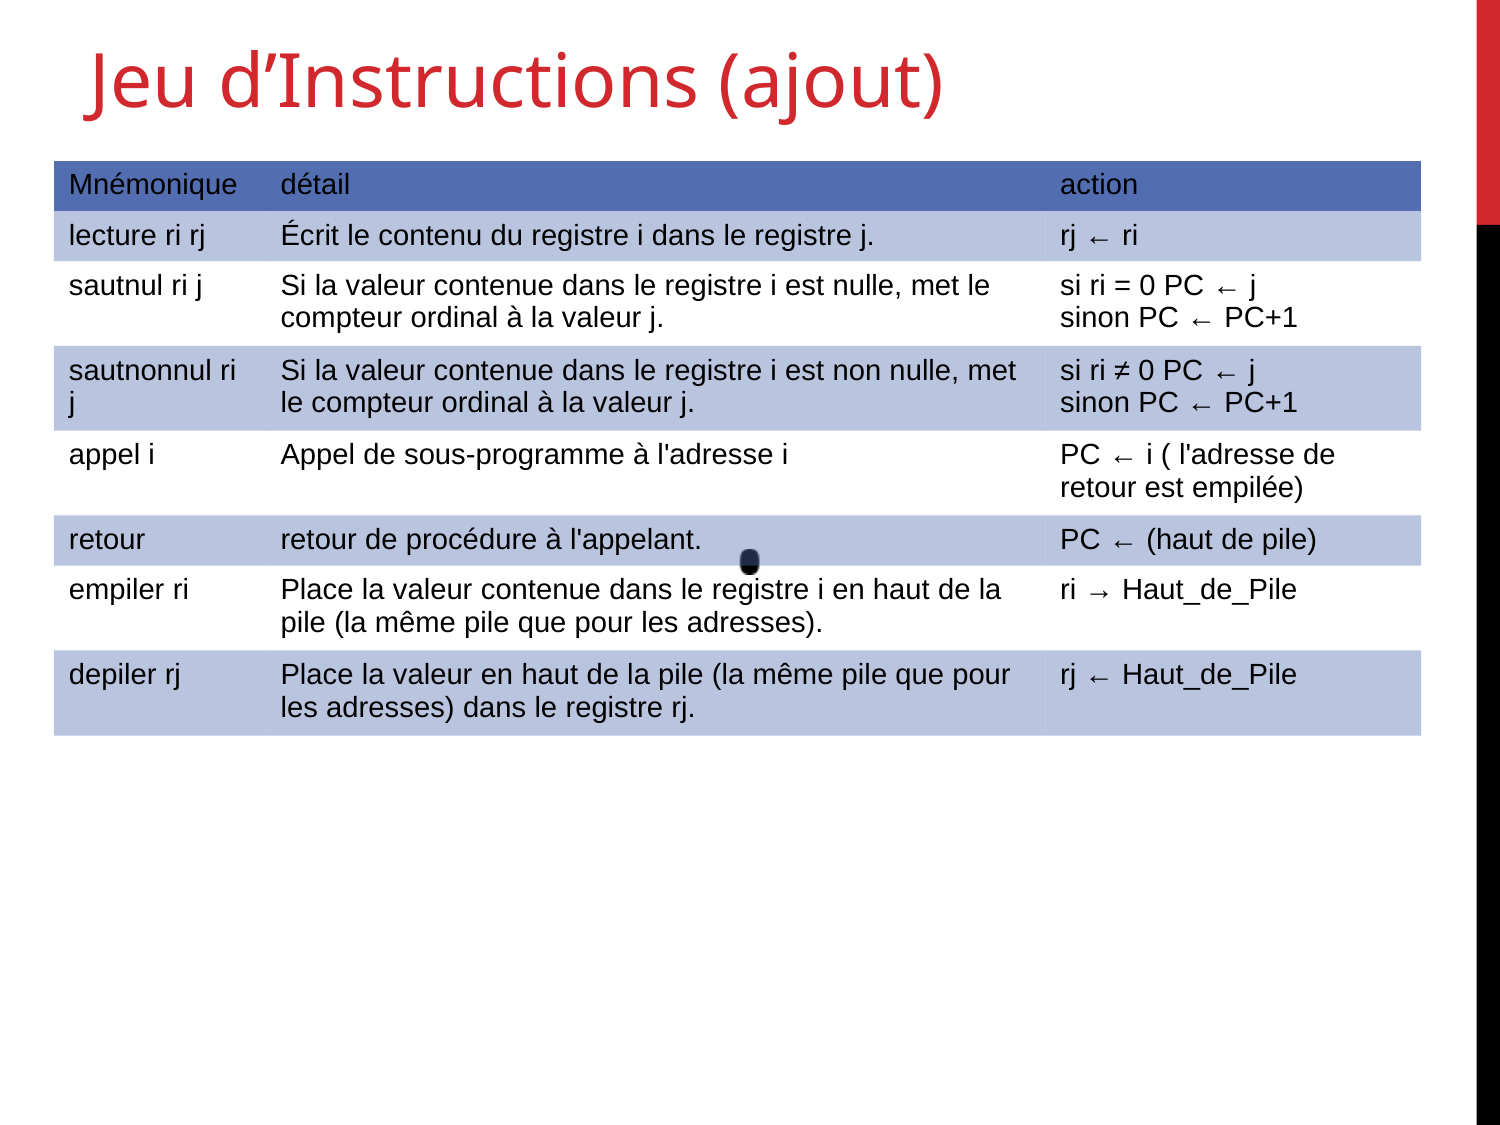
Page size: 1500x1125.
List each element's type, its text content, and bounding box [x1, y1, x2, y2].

table_cell retour [54, 515, 266, 566]
table_cell lecture ri rj [54, 211, 266, 261]
table_cell Si la valeur contenue dans le registre i est nulle, met le compteur ordinal à la valeur j. [266, 261, 1045, 346]
table_cell Si la valeur contenue dans le registre i est non nulle, met le compteur ordinal à la valeur j. [266, 346, 1045, 431]
table_header action [1045, 161, 1421, 211]
table_cell rj ← Haut_de_Pile [1045, 650, 1421, 736]
table_cell Appel de sous-programme à l'adresse i [266, 431, 1045, 515]
table_cell si ri = 0 PC ← j sinon PC ← PC+1 [1045, 261, 1421, 346]
table_cell PC ← (haut de pile) [1045, 515, 1421, 566]
table_cell ri → Haut_de_Pile [1045, 566, 1421, 650]
table_header Mnémonique [54, 161, 266, 211]
table_cell rj ← ri [1045, 211, 1421, 261]
table_cell Place la valeur contenue dans le registre i en haut de la pile (la même pile que pour les adresses). [266, 566, 1045, 650]
table_cell sautnonnul ri j [54, 346, 266, 431]
table_cell depiler rj [54, 650, 266, 736]
table_cell empiler ri [54, 566, 266, 650]
table_cell Place la valeur en haut de la pile (la même pile que pour les adresses) dans le registre rj. [266, 650, 1045, 736]
table_cell PC ← i ( l'adresse de retour est empilée) [1045, 431, 1421, 515]
table_cell appel i [54, 431, 266, 515]
table_header détail [266, 161, 1045, 211]
table_cell Écrit le contenu du registre i dans le registre j. [266, 211, 1045, 261]
title Jeu d’Instructions (ajout) [75, 25, 1400, 138]
table_cell si ri ≠ 0 PC ← j sinon PC ← PC+1 [1045, 346, 1421, 431]
table_cell sautnul ri j [54, 261, 266, 346]
table_cell retour de procédure à l'appelant. [266, 515, 1045, 566]
